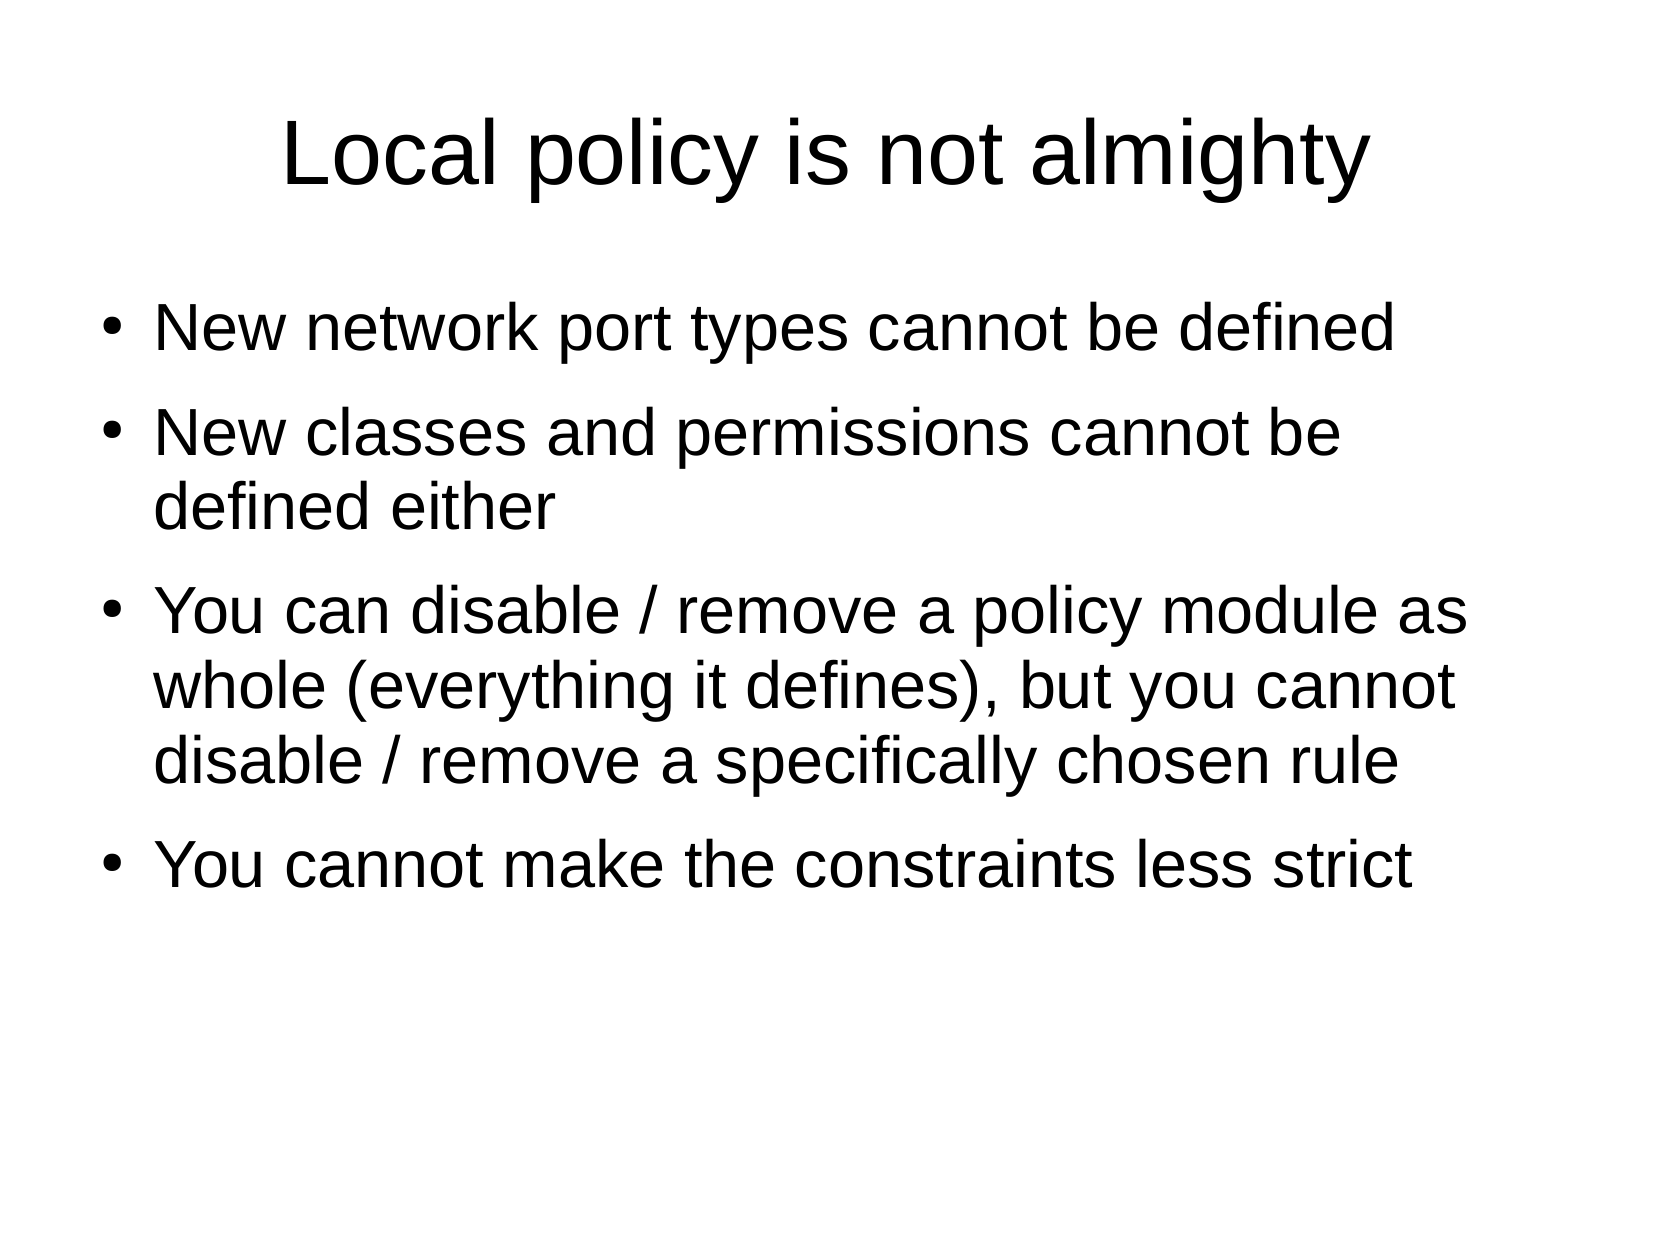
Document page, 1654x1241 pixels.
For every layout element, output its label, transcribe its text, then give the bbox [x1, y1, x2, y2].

list New network port types cannot be defined New classes and permissions cannot be defined either You can disable / remove a policy module as whole (everything it defines), but you cannot disable / remove a specifically chosen rule You cannot make the constraints less strict [82, 290, 1571, 1141]
title Local policy is not almighty [82, 49, 1571, 257]
